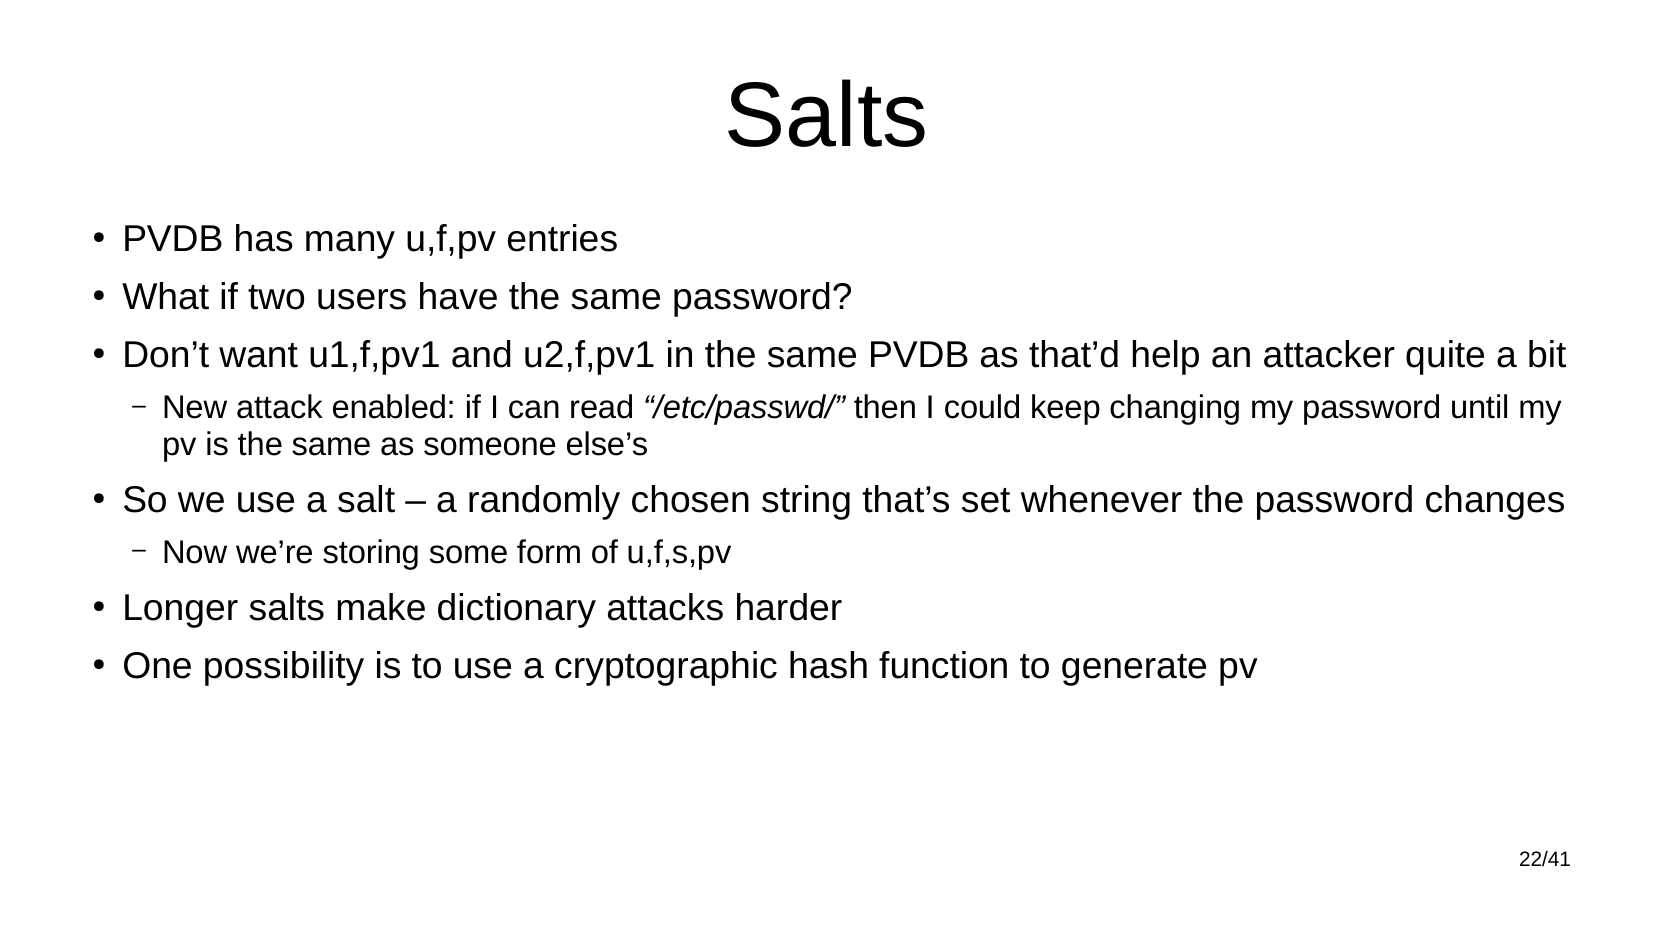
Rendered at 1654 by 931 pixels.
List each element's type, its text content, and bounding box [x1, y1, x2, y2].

list PVDB has many u,f,pv entries What if two users have the same password? Don’t want u1,f,pv1 and u2,f,pv1 in the same PVDB as that’d help an attacker quite a bit New attack enabled: if I can read “/etc/passwd/” ​then I could keep changing my password until my pv is the same as someone else’s So we use a salt – a randomly chosen string that’s set whenever the password changes Now we’re storing some form of u,f,s,pv Longer salts make dictionary attacks harder One possibility is to use a cryptographic hash function to generate pv [82, 217, 1571, 758]
title Salts [82, 37, 1571, 193]
